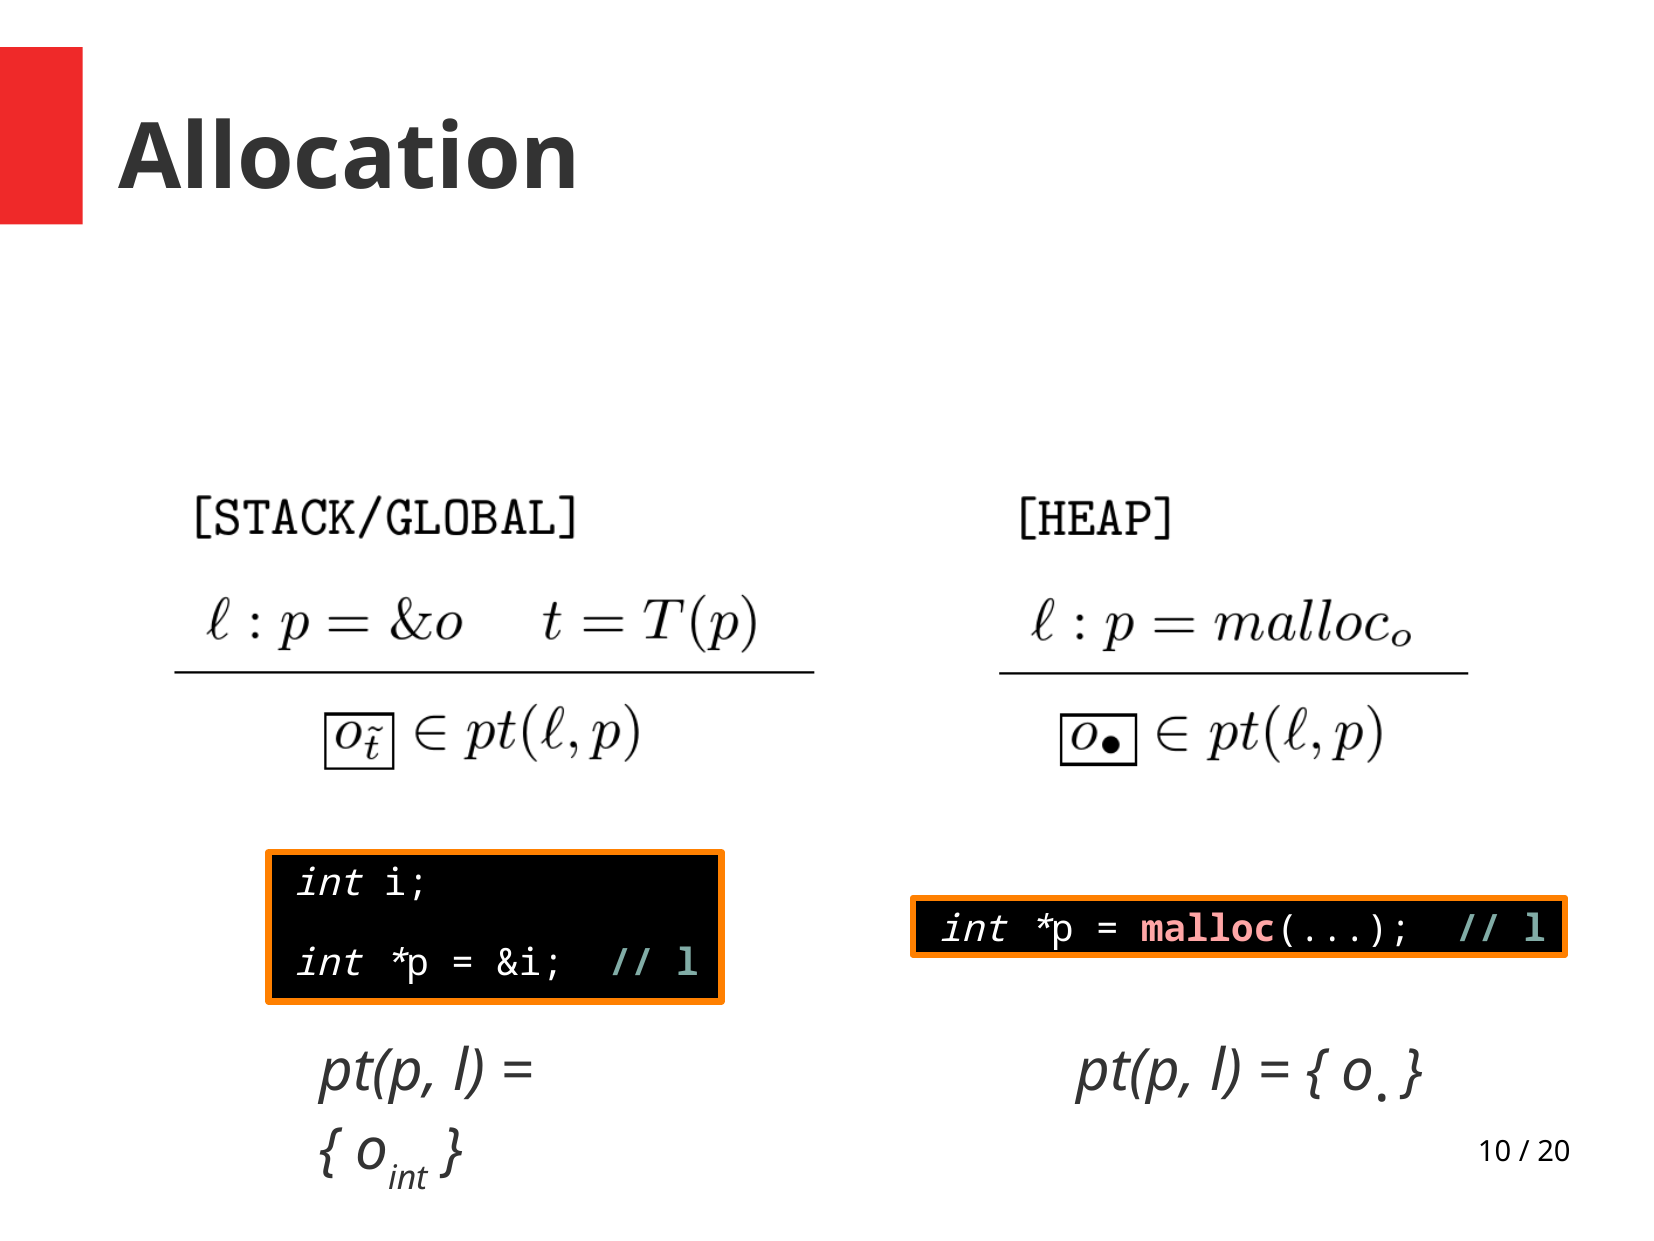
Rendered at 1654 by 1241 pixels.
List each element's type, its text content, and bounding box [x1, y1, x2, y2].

picture [983, 481, 1480, 792]
list pt(p, l) = { o• } [1076, 1028, 1432, 1145]
list pt(p, l) = { oint } [319, 1028, 692, 1145]
picture [157, 480, 847, 791]
list int i; int *p = &i; // l [268, 852, 722, 1002]
list int *p = malloc(...); // l [912, 898, 1565, 955]
title Allocation [118, 49, 1571, 257]
